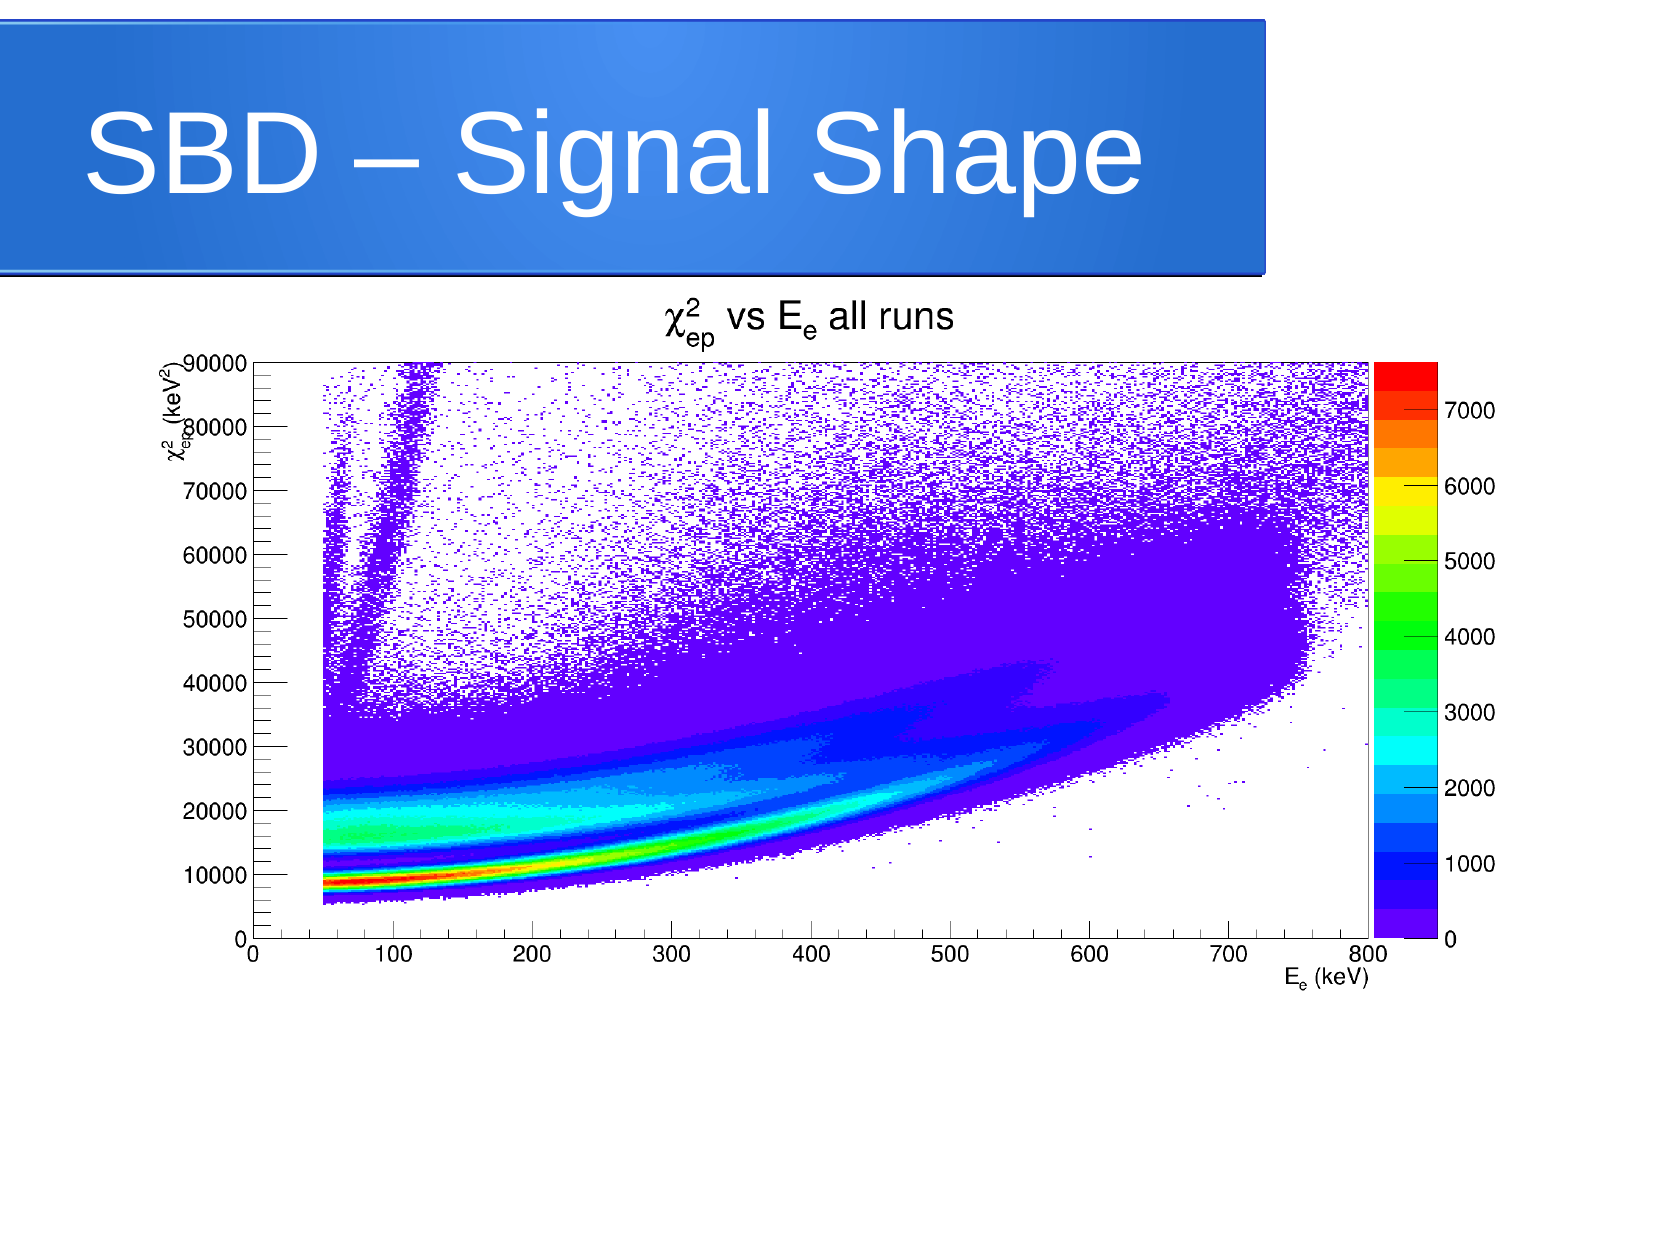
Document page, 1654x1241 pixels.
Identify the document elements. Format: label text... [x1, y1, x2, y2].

title SBD – Signal Shape [82, 49, 1250, 257]
picture [114, 290, 1507, 1010]
picture [0, 17, 1270, 282]
